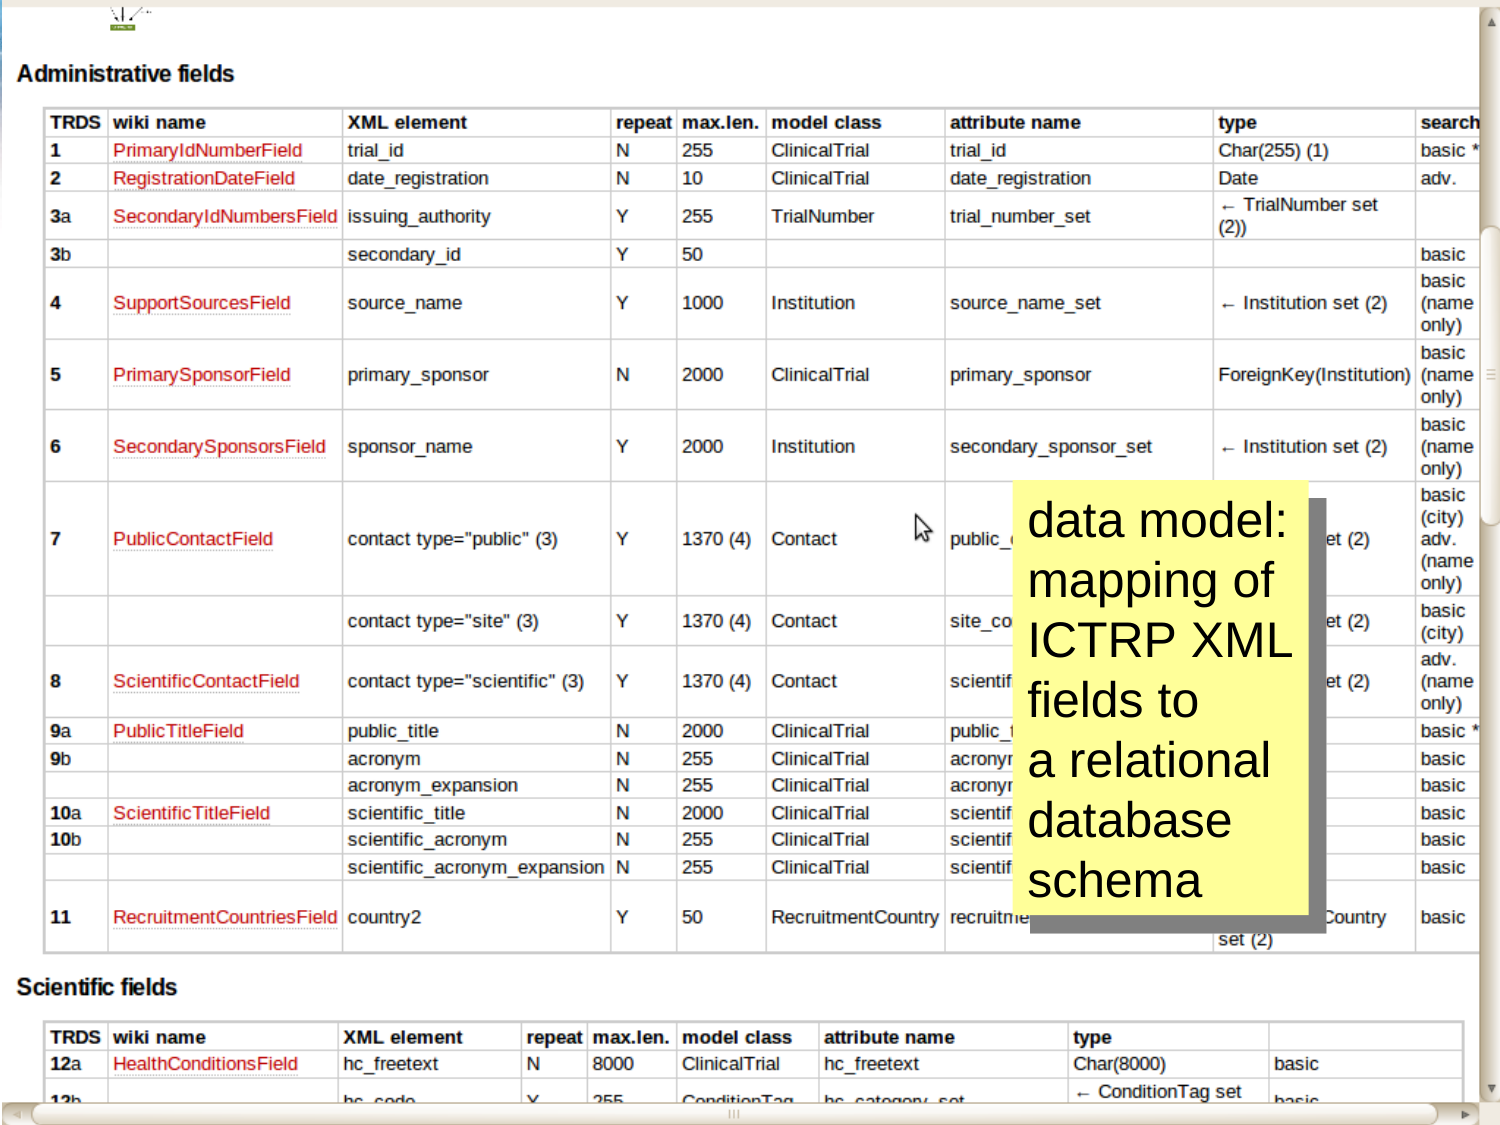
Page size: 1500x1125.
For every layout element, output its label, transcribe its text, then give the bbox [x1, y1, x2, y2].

picture [0, 0, 1500, 1125]
text_box data model: mapping of ICTRP XML fields to a relational database schema [1012, 480, 1309, 916]
